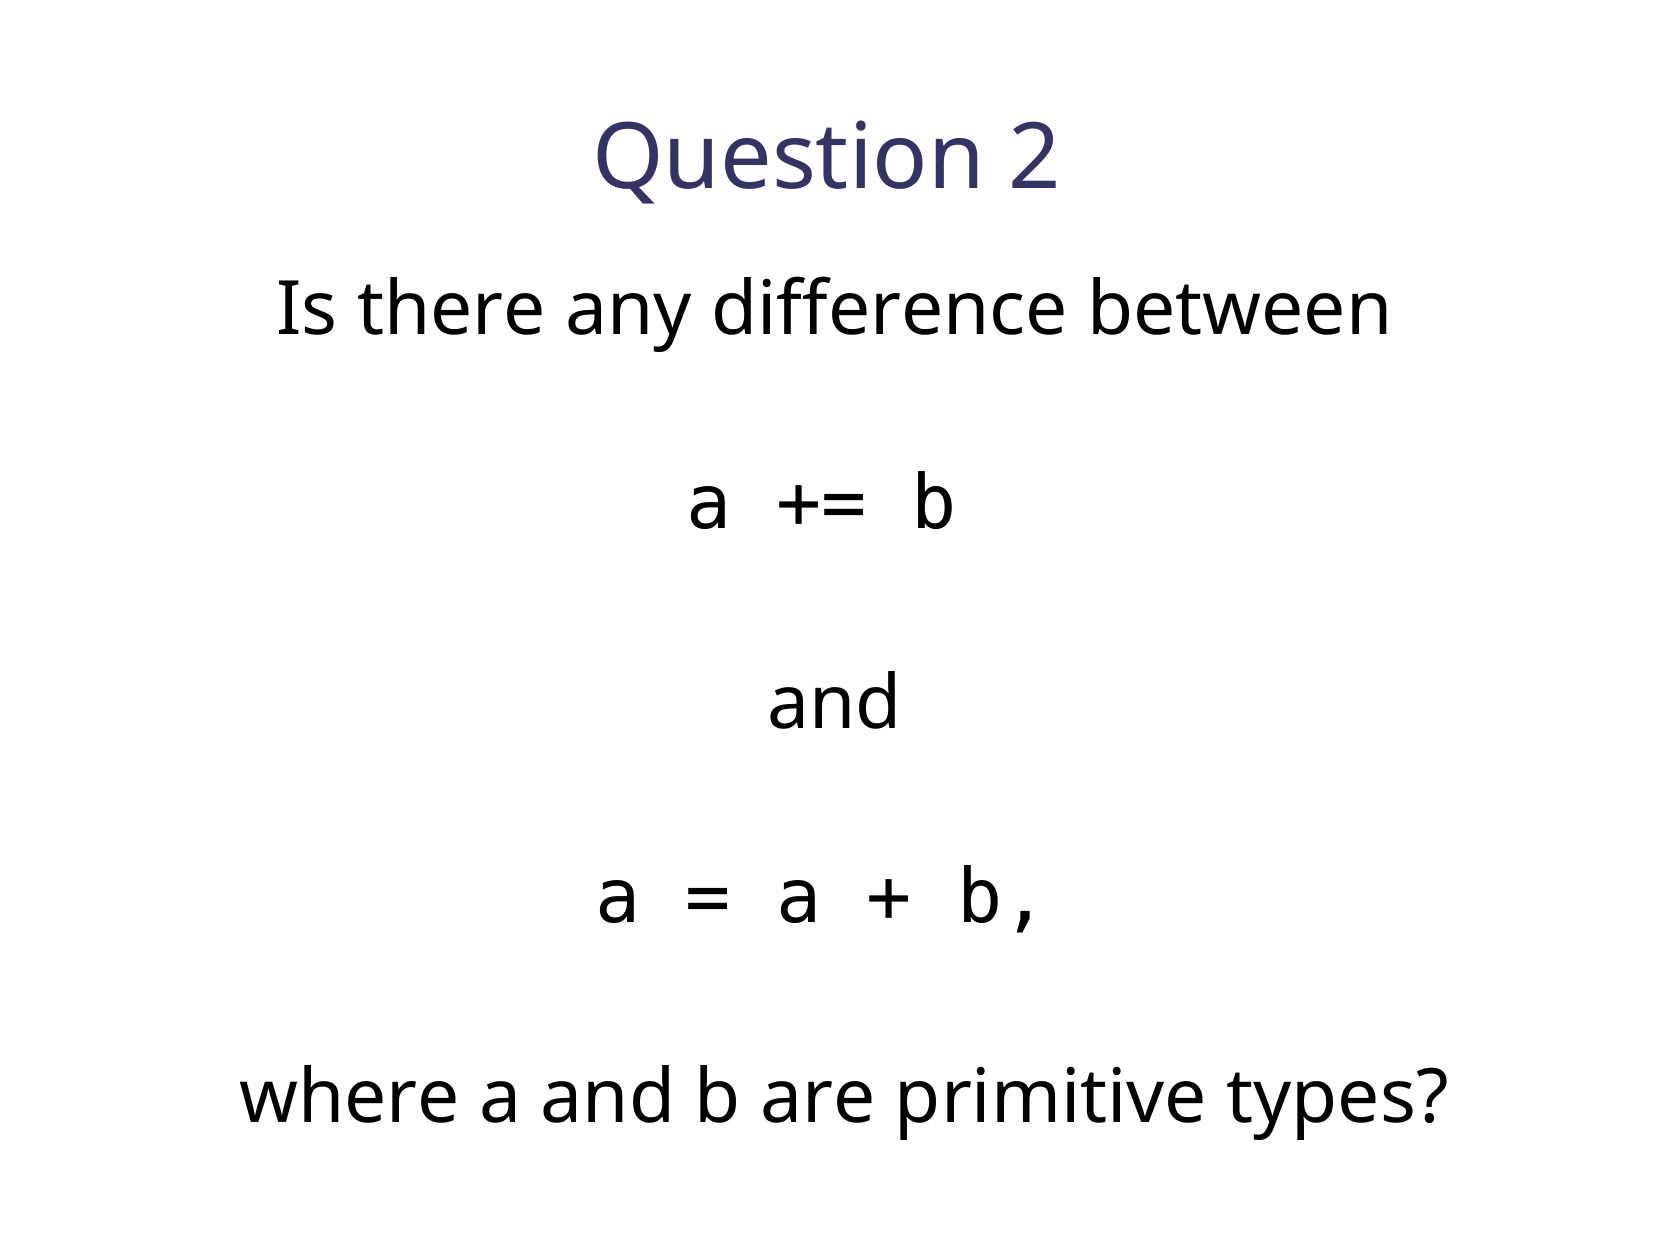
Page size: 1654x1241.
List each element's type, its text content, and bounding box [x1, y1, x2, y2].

subtitle Is there any difference between a += b and a = a + b, where a and b are primitive types? [82, 297, 1571, 1102]
title Question <number> [82, 49, 1571, 257]
